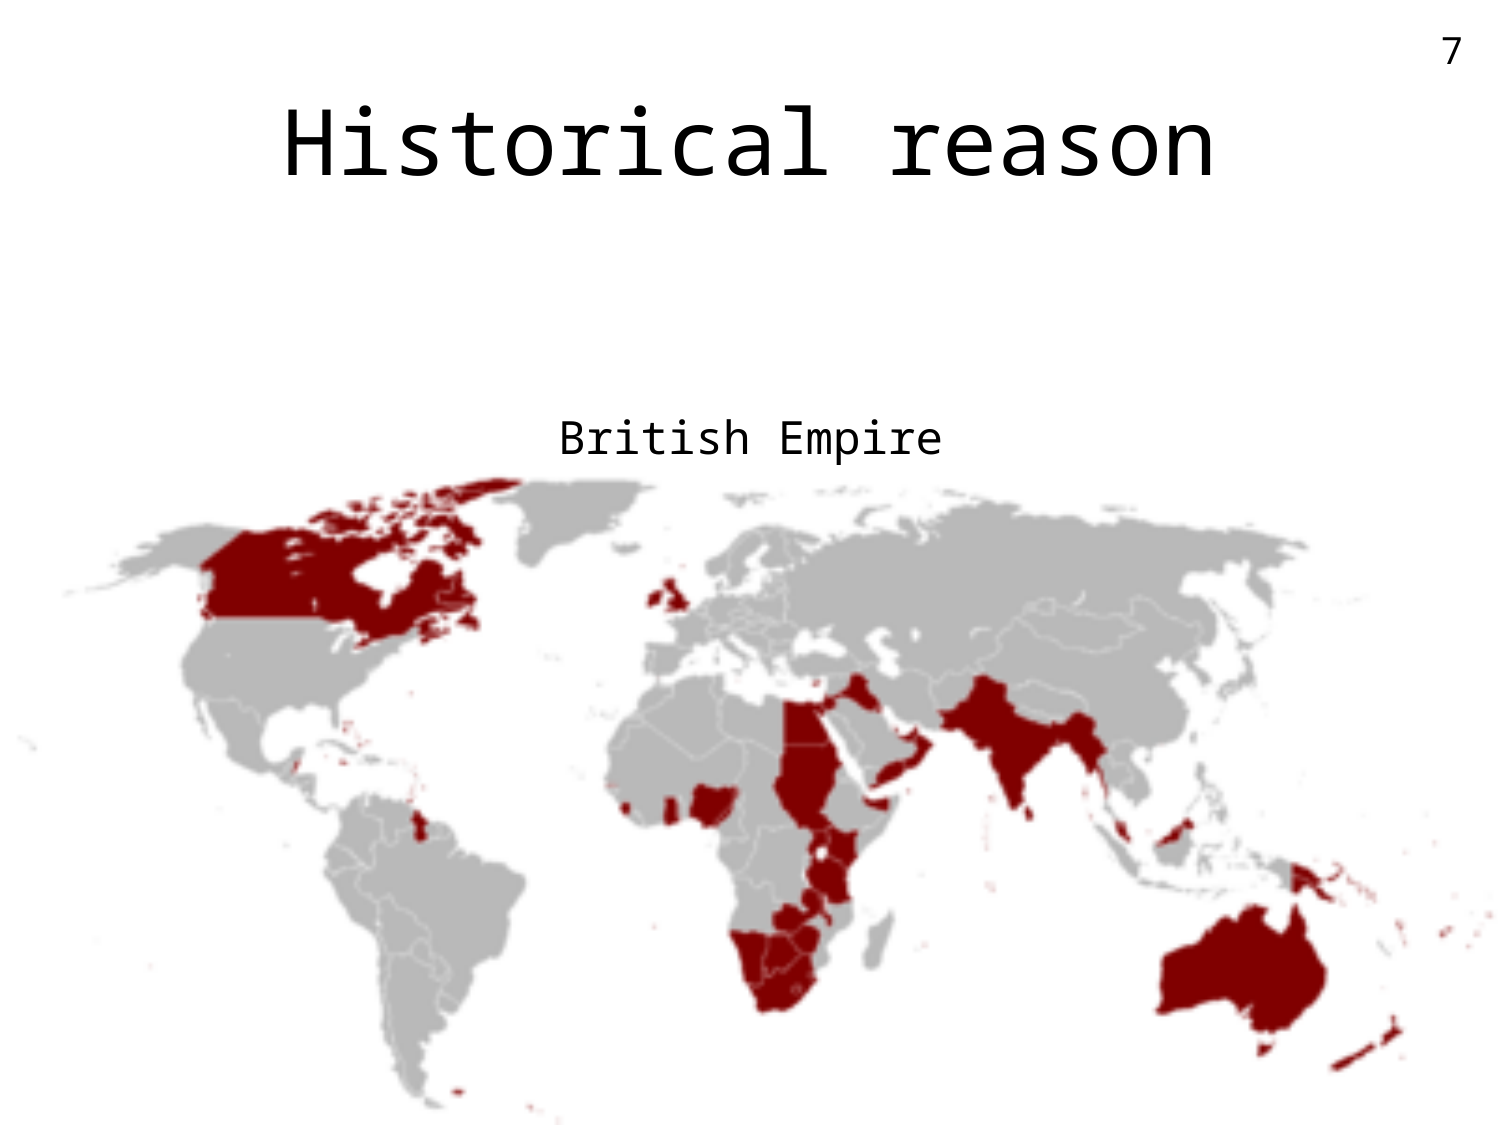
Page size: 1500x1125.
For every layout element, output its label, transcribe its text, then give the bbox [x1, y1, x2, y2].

text_box <number> [1127, 19, 1478, 79]
title Historical reason [75, 45, 1426, 233]
picture [8, 472, 1500, 1125]
text_box British Empire [543, 401, 958, 472]
